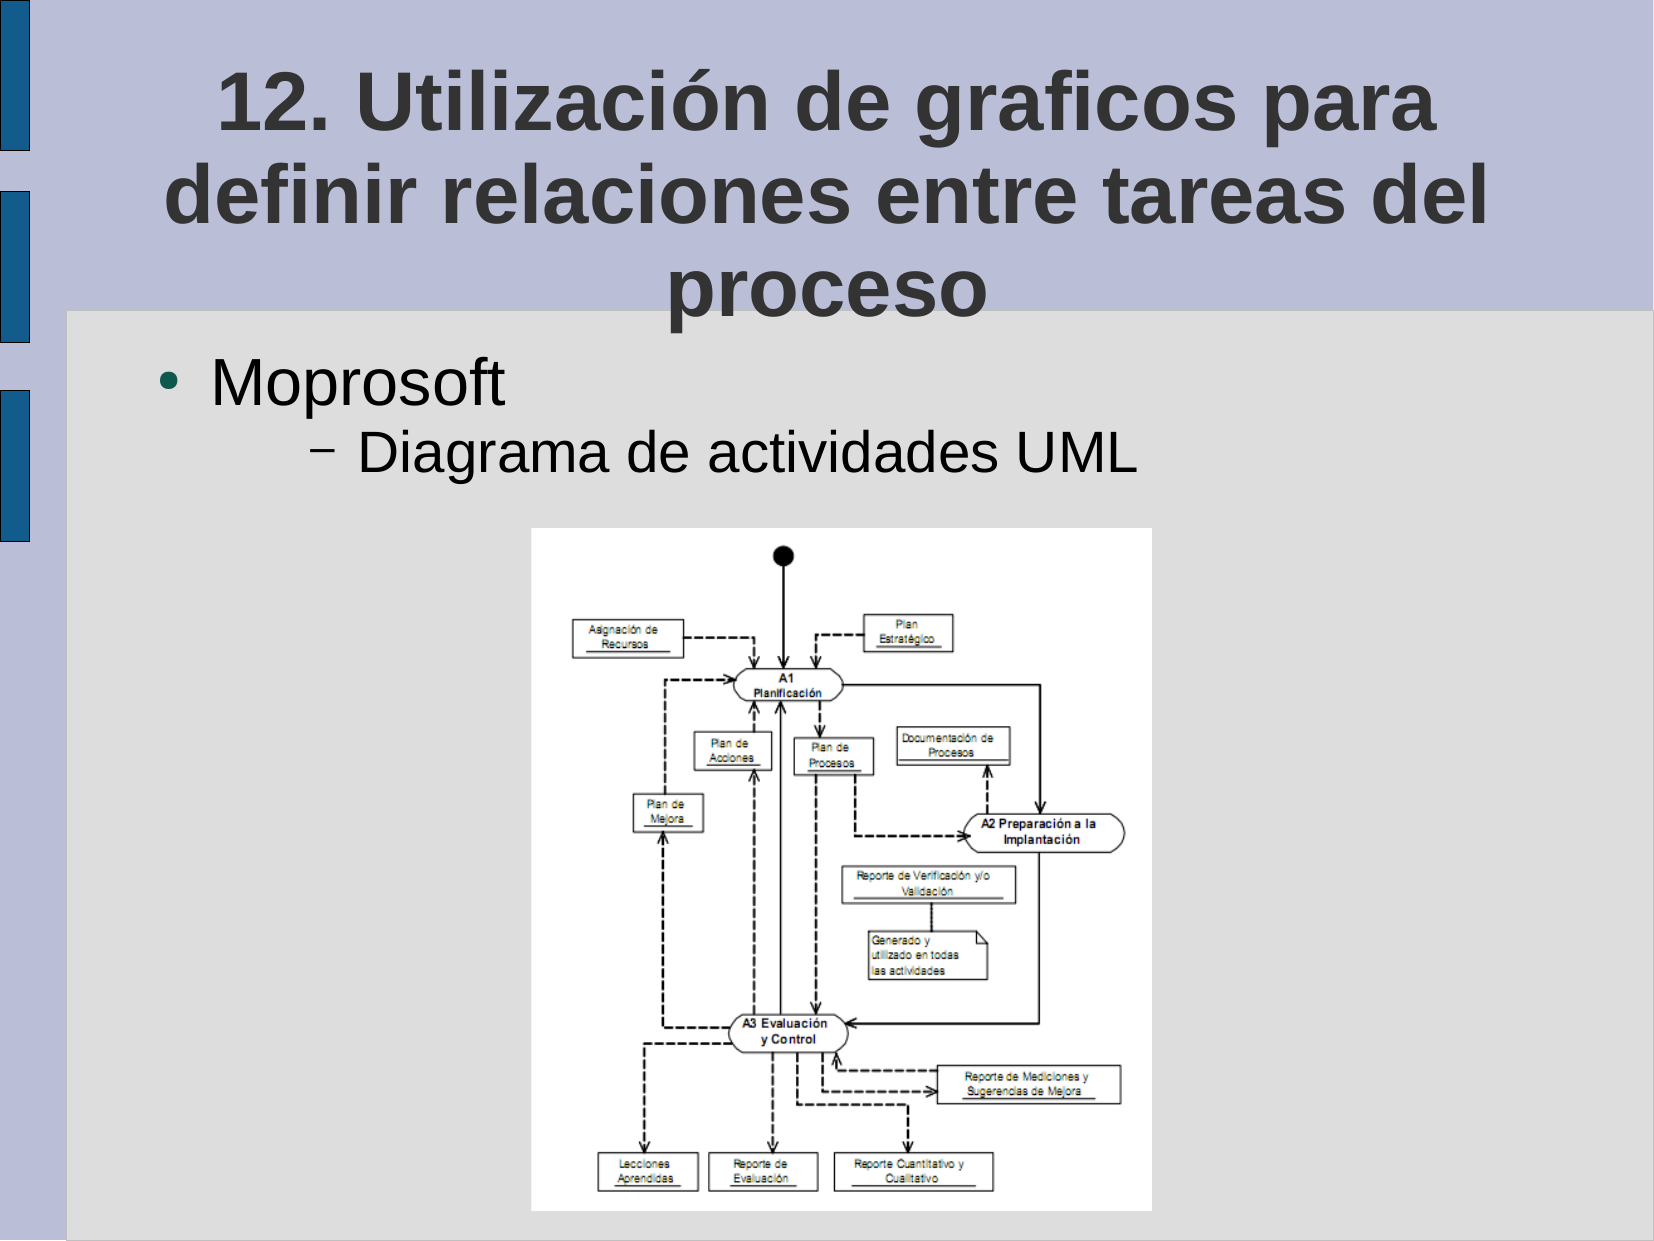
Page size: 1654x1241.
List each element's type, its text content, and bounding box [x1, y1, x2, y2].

picture [531, 528, 1156, 1211]
title 12. Utilización de graficos para definir relaciones entre tareas del proceso [121, 55, 1534, 335]
list Moprosoft Diagrama de actividades UML [121, 344, 1534, 1112]
